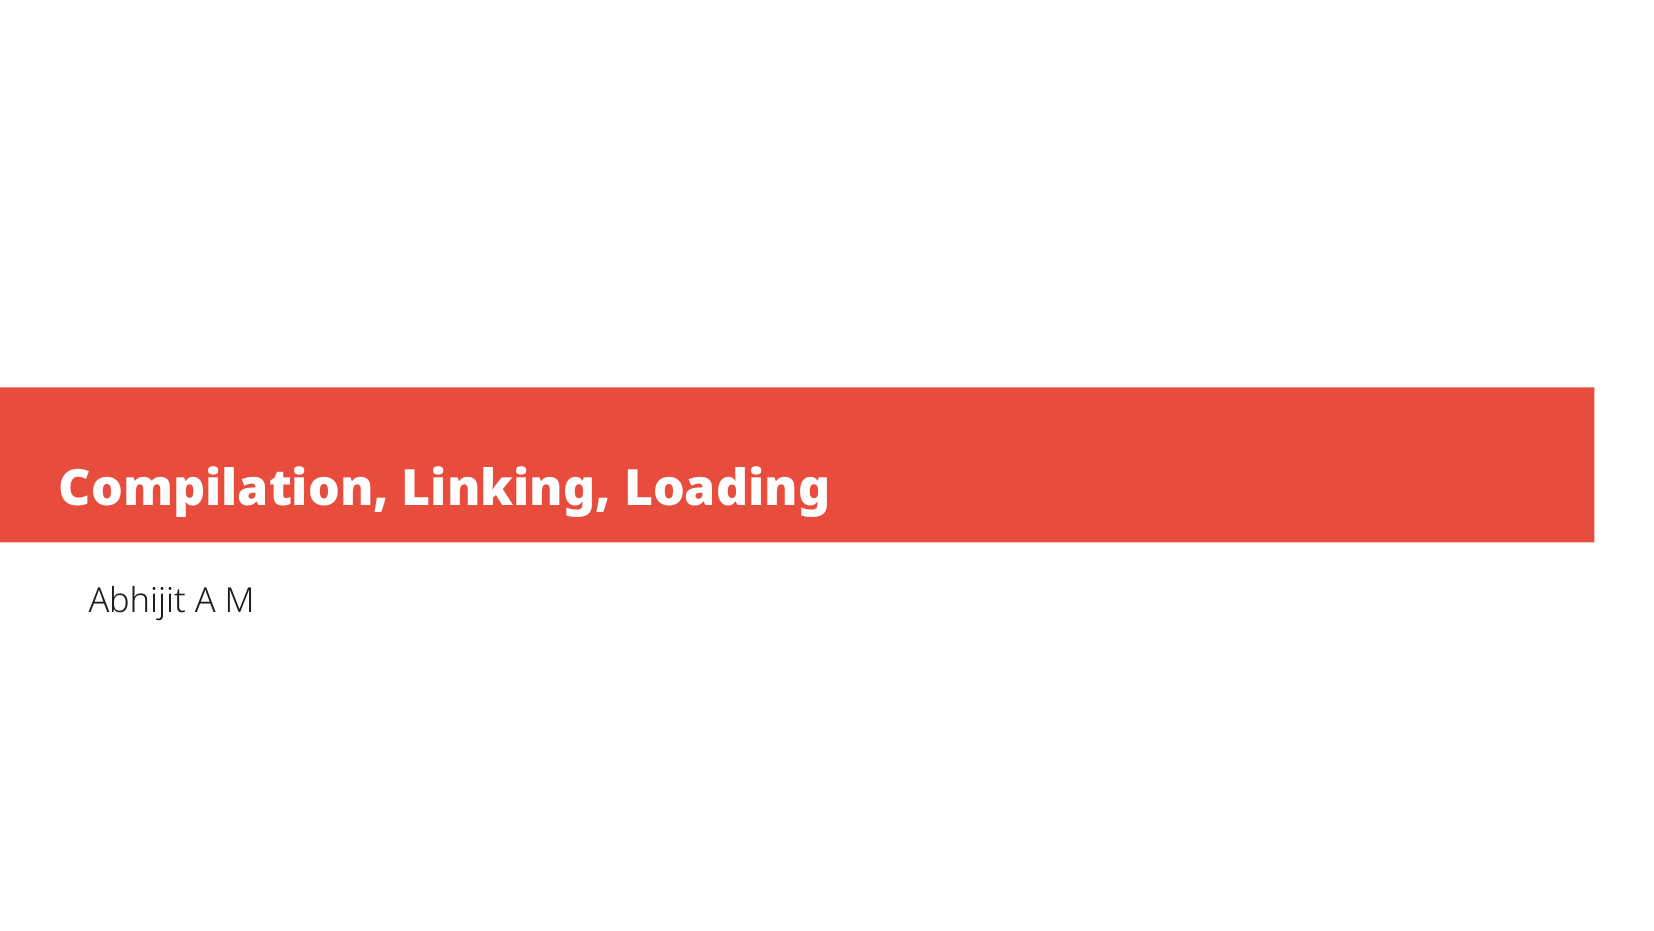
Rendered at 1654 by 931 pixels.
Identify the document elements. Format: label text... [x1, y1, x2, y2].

title Compilation, Linking, Loading [59, 409, 1595, 521]
subtitle Abhijit A M [88, 575, 1595, 886]
